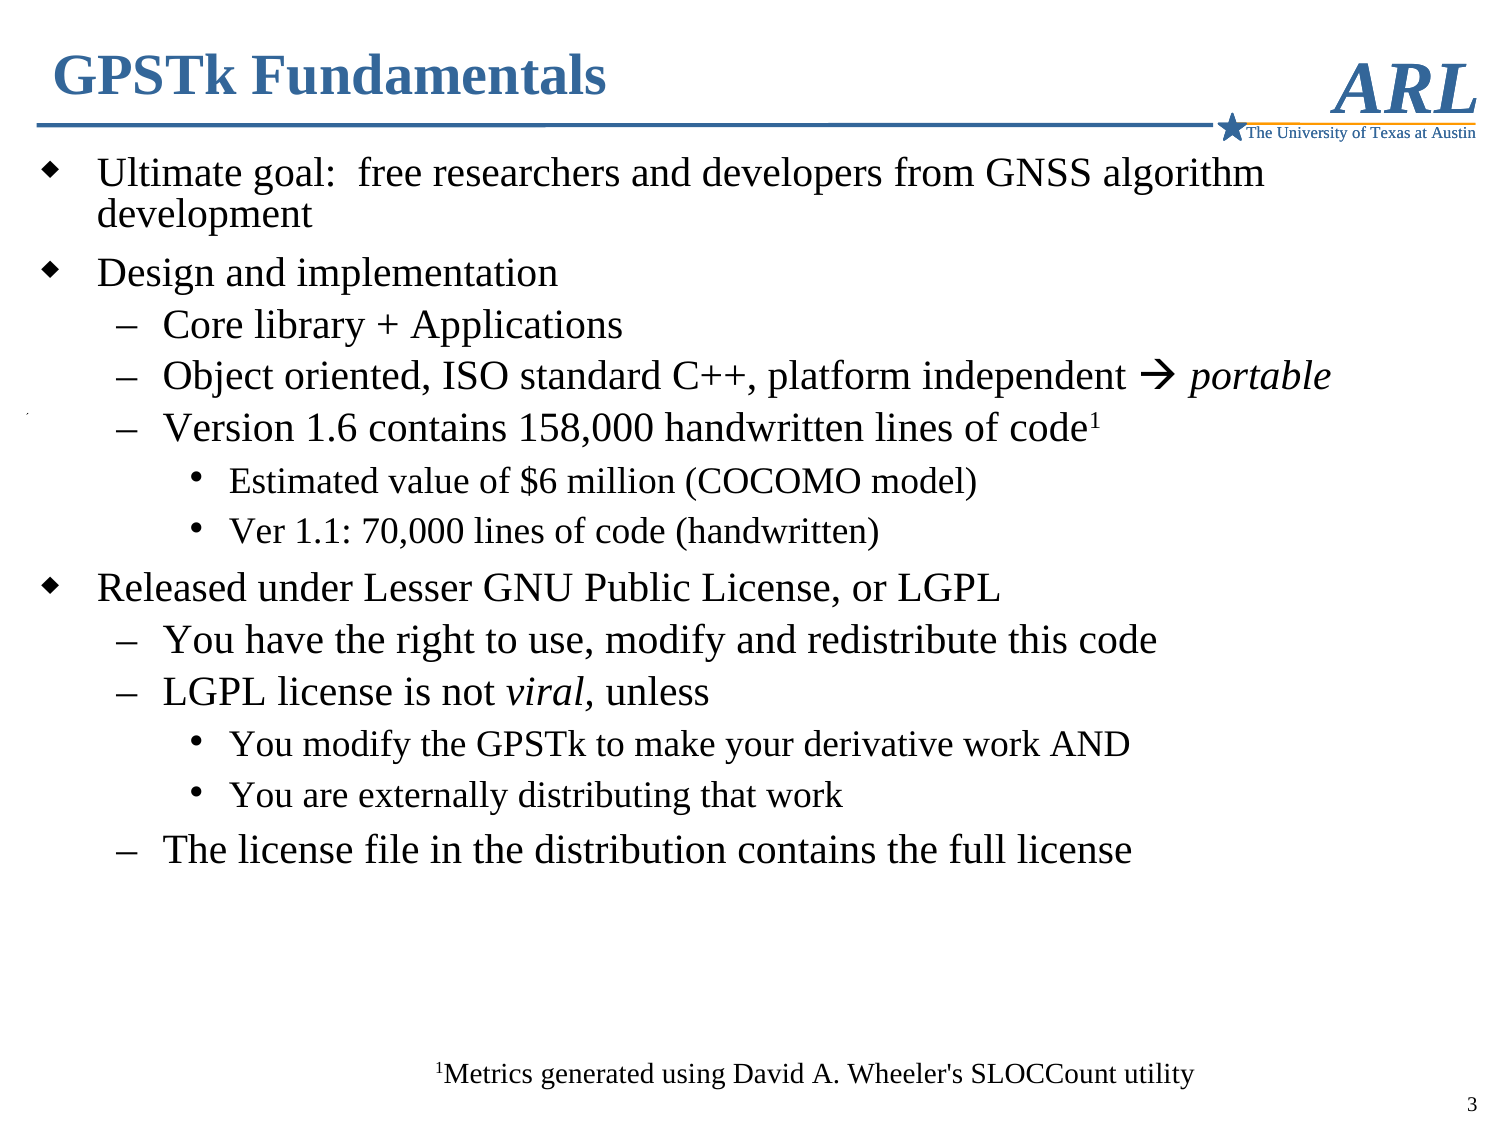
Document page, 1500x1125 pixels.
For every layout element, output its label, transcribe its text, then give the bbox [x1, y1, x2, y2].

title GPSTk Fundamentals [37, 21, 1305, 113]
list Ultimate goal: free researchers and developers from GNSS algorithm development Design and implementation Core library + Applications Object oriented, ISO standard C++, platform independent  portable Version 1.6 contains 158,000 handwritten lines of code1 Estimated value of $6 million (COCOMO model) Ver 1.1: 70,000 lines of code (handwritten) Released under Lesser GNU Public License, or LGPL You have the right to use, modify and redistribute this code LGPL license is not viral, unless You modify the GPSTk to make your derivative work AND You are externally distributing that work The license file in the distribution contains the full license [26, 145, 1471, 1079]
text_box 1Metrics generated using David A. Wheeler's SLOCCount utility [37, 1050, 1443, 1125]
